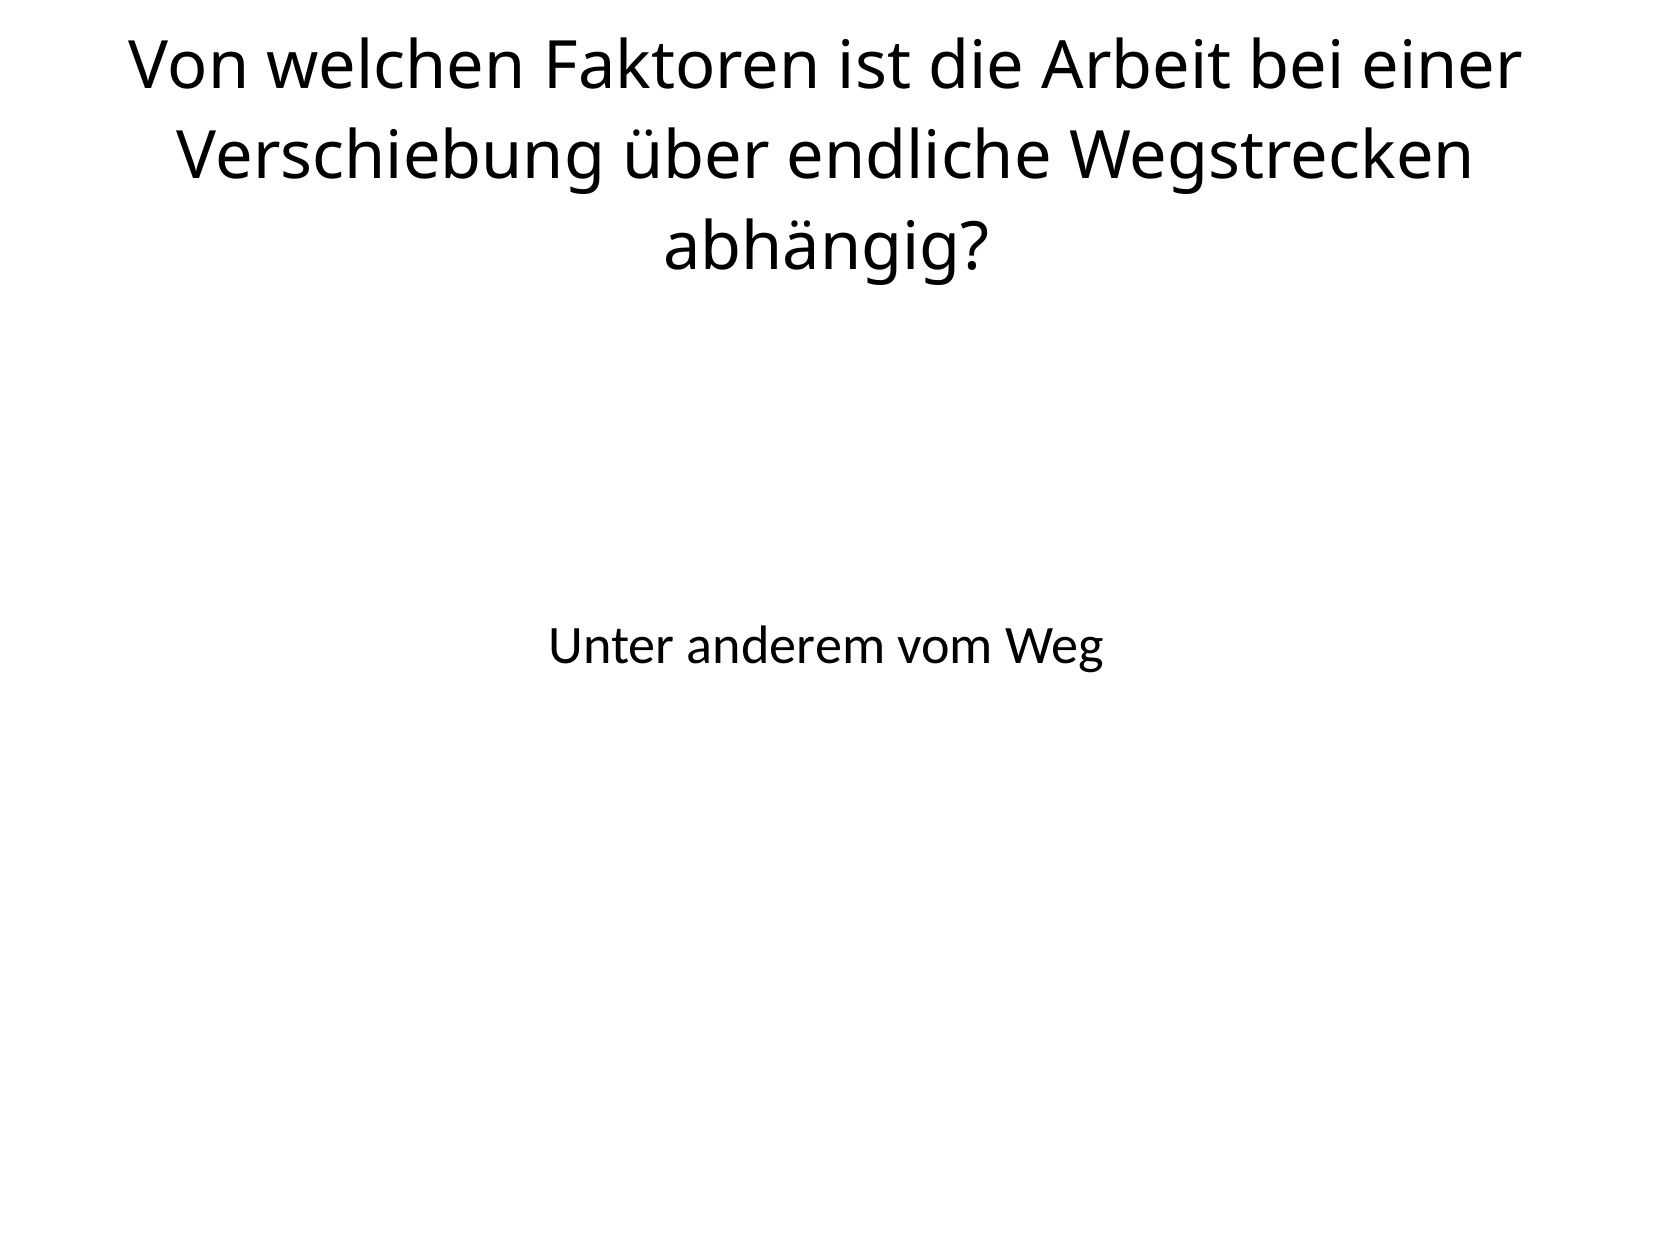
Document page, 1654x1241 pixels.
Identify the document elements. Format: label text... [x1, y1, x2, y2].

title Von welchen Faktoren ist die Arbeit bei einer Verschiebung über endliche Wegstrecken abhängig? [82, 19, 1571, 287]
subtitle Unter anderem vom Weg [82, 290, 1571, 1010]
